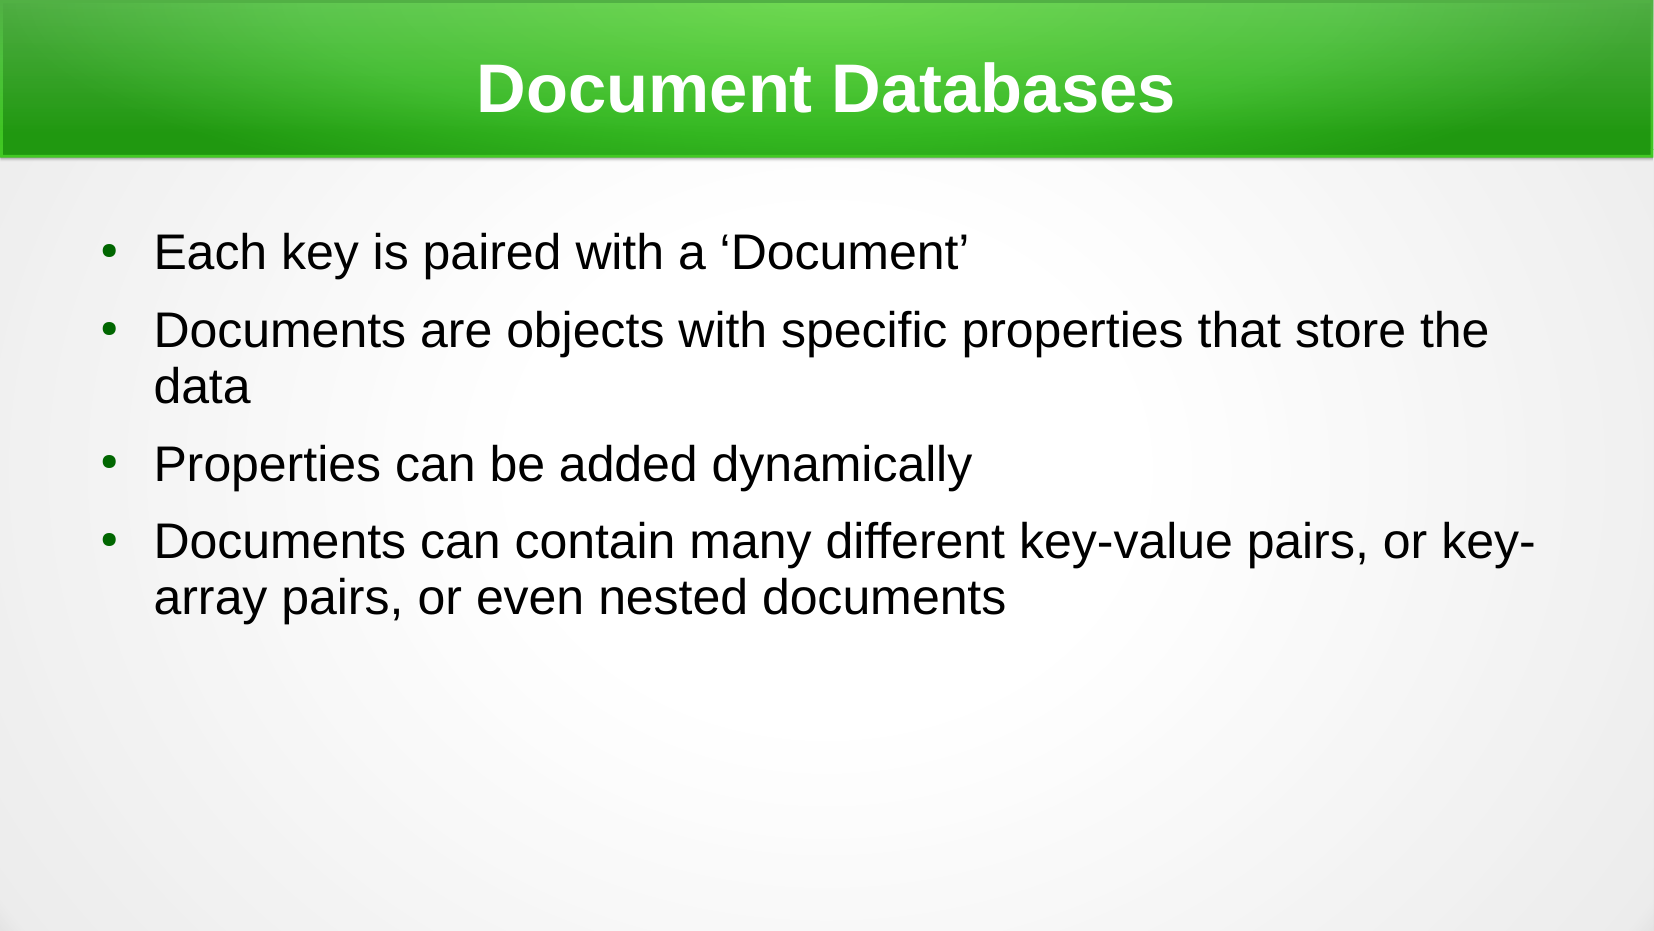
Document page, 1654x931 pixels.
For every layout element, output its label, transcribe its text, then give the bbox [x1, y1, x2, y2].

list Each key is paired with a ‘Document’ Documents are objects with specific properties that store the data Properties can be added dynamically Documents can contain many different key-value pairs, or key-array pairs, or even nested documents [82, 224, 1571, 764]
title Document Databases [82, 35, 1571, 142]
